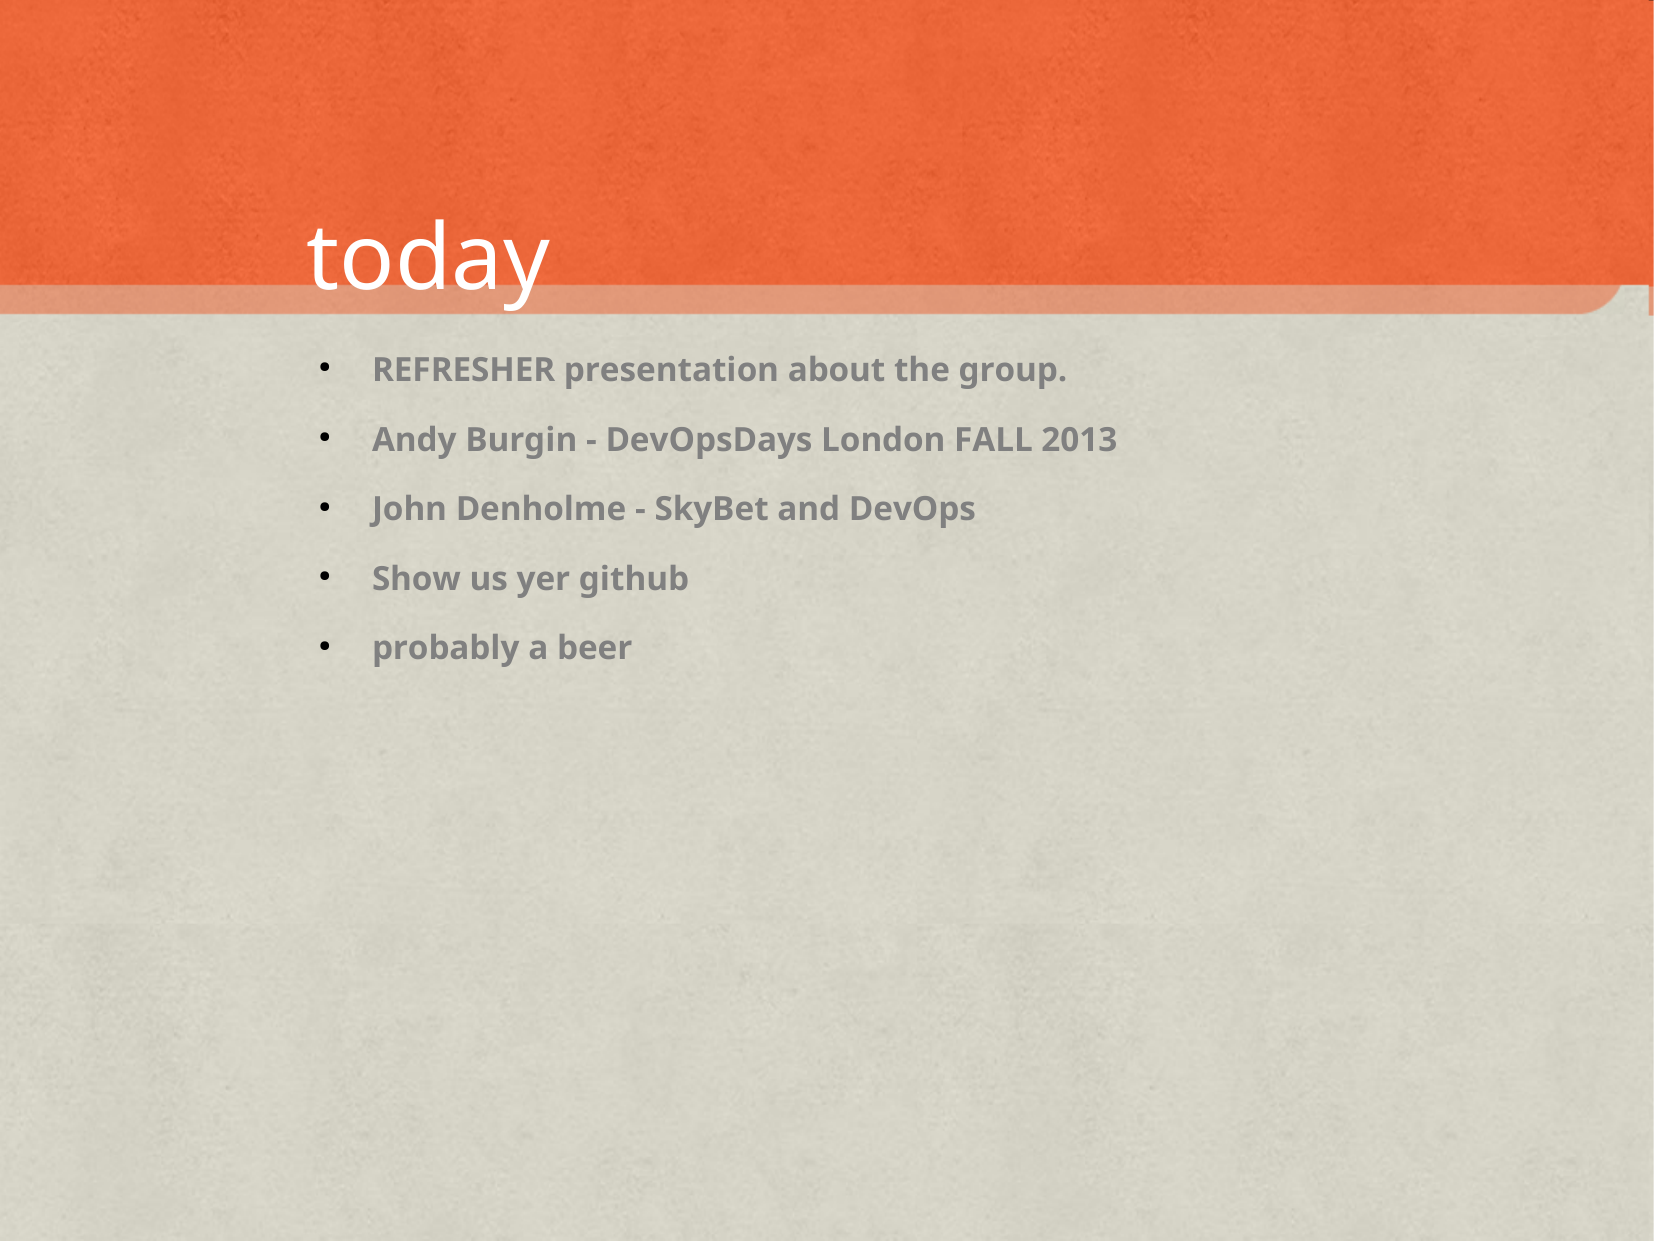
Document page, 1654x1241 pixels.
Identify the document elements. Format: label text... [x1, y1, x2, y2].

title today [306, 189, 1654, 318]
picture [0, 0, 1654, 1241]
list REFRESHER presentation about the group. Andy Burgin - DevOpsDays London FALL 2013 John Denholme - SkyBet and DevOps Show us yer github probably a beer [301, 348, 1654, 1068]
